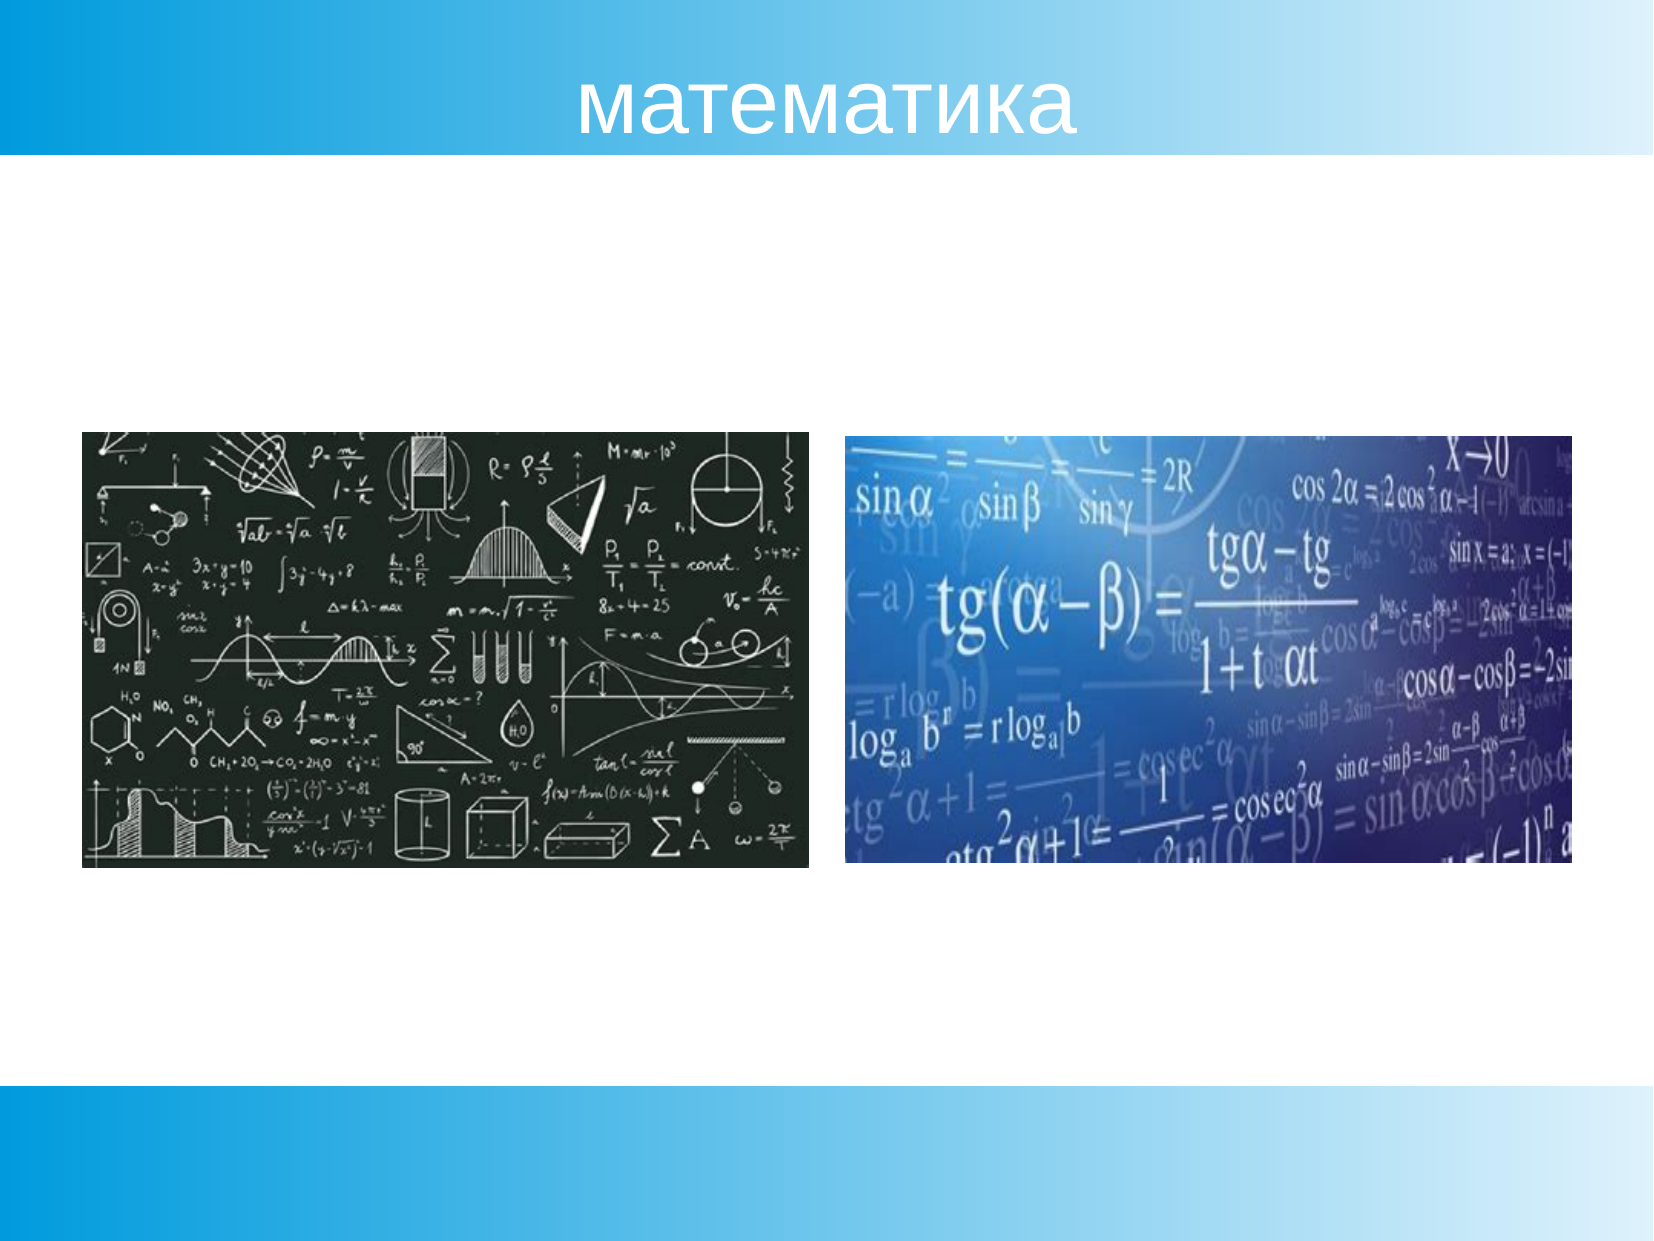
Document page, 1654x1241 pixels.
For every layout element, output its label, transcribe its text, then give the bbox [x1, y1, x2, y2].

picture [845, 436, 1572, 863]
title математика [82, 49, 1571, 155]
picture [82, 432, 809, 868]
